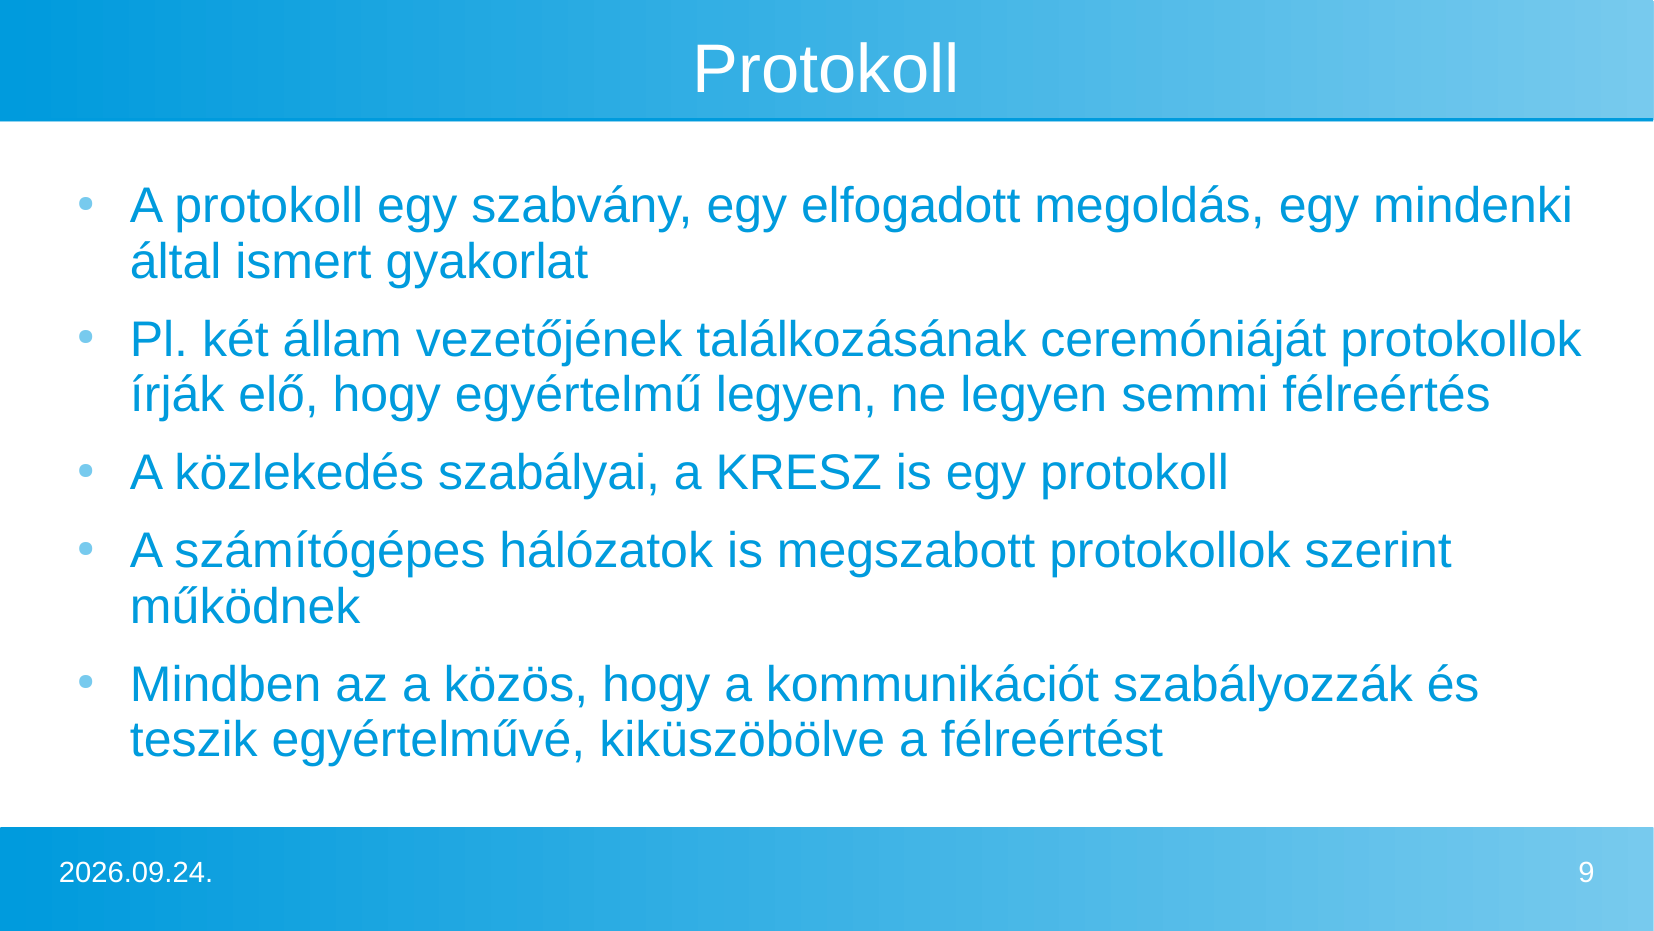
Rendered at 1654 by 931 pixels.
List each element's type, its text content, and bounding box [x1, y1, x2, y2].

list A protokoll egy szabvány, egy elfogadott megoldás, egy mindenki által ismert gyakorlat Pl. két állam vezetőjének találkozásának ceremóniáját protokollok írják elő, hogy egyértelmű legyen, ne legyen semmi félreértés A közlekedés szabályai, a KRESZ is egy protokoll A számítógépes hálózatok is megszabott protokollok szerint működnek Mindben az a közös, hogy a kommunikációt szabályozzák és teszik egyértelművé, kiküszöbölve a félreértést [59, 177, 1595, 768]
title Protokoll [59, 29, 1595, 108]
